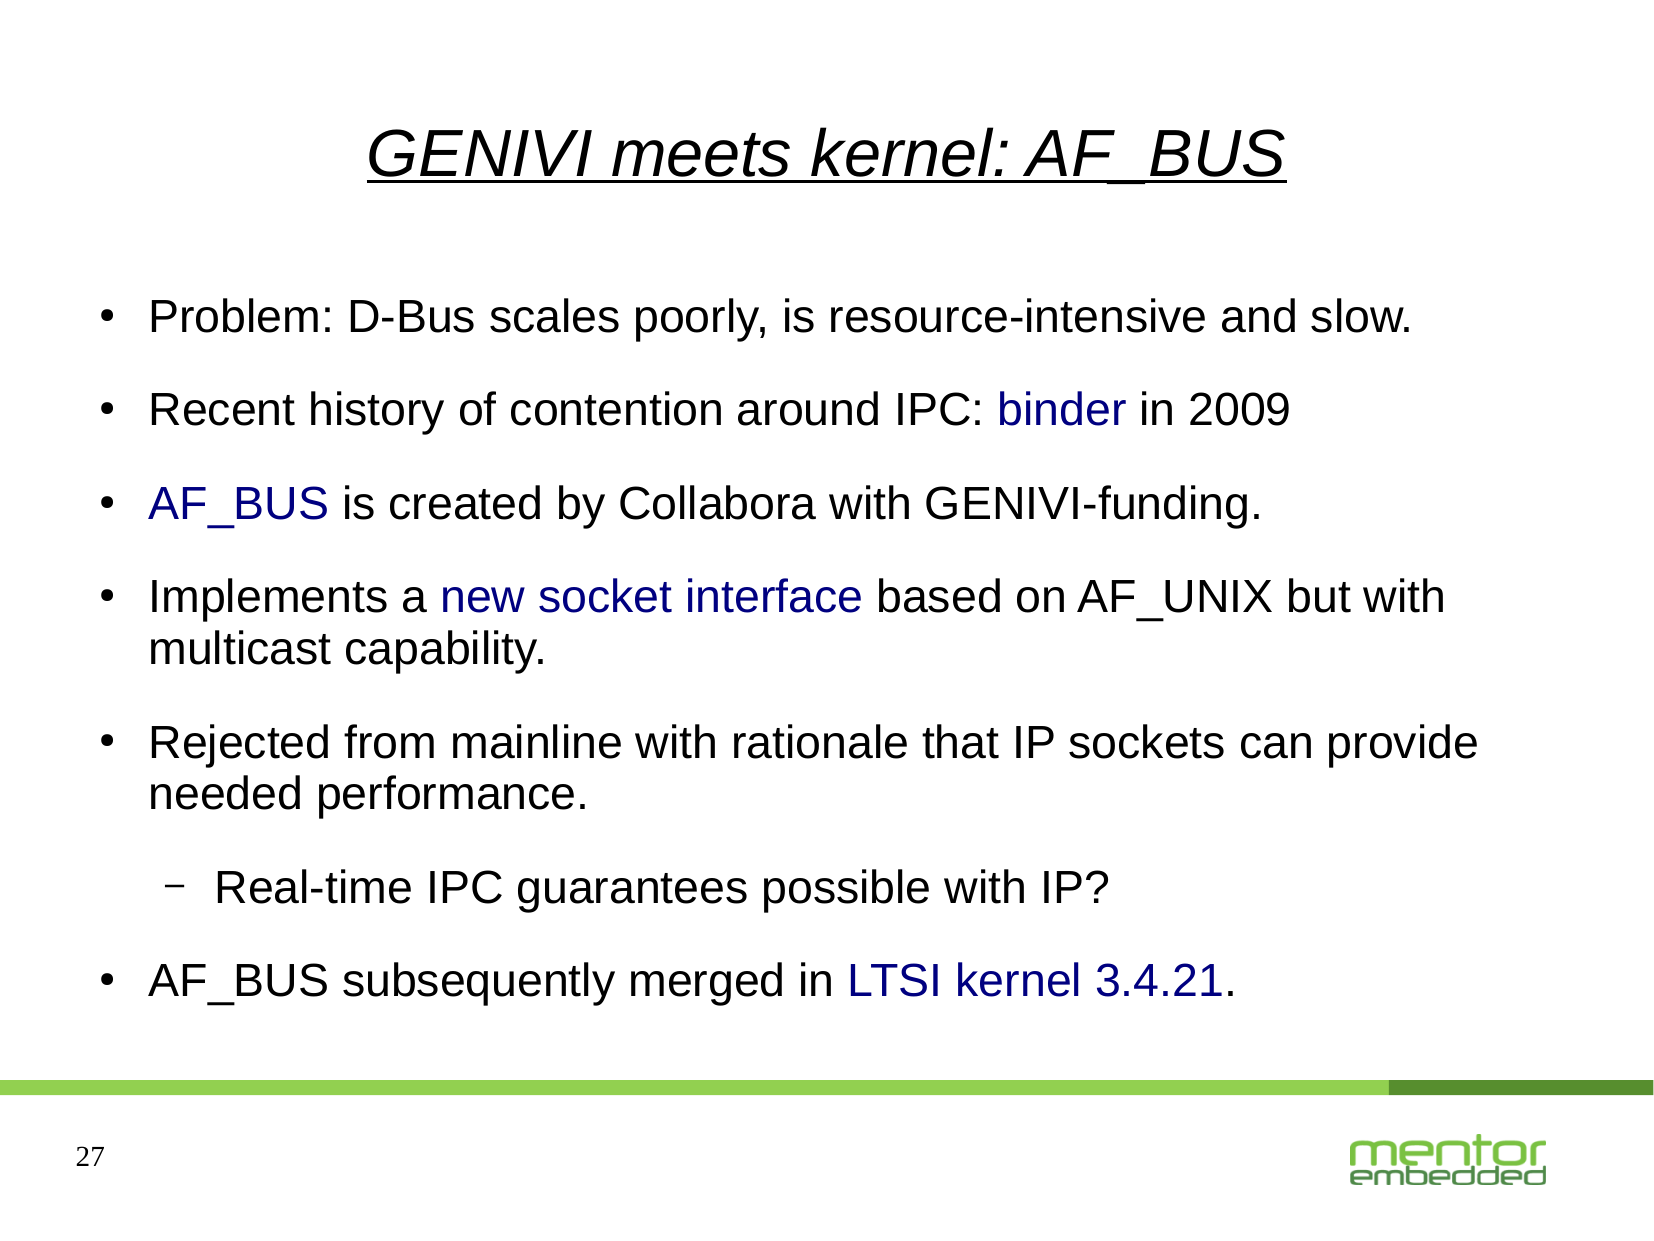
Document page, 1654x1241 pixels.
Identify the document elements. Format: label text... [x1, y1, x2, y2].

list Problem: D-Bus scales poorly, is resource-intensive and slow. Recent history of contention around IPC: binder in 2009 AF_BUS is created by Collabora with GENIVI-funding. Implements a new socket interface based on AF_UNIX but with multicast capability. Rejected from mainline with rationale that IP sockets can provide needed performance. Real-time IPC guarantees possible with IP? AF_BUS subsequently merged in LTSI kernel 3.4.21. [82, 290, 1538, 1010]
picture [1350, 1134, 1546, 1185]
title GENIVI meets kernel: AF_BUS [82, 49, 1571, 257]
